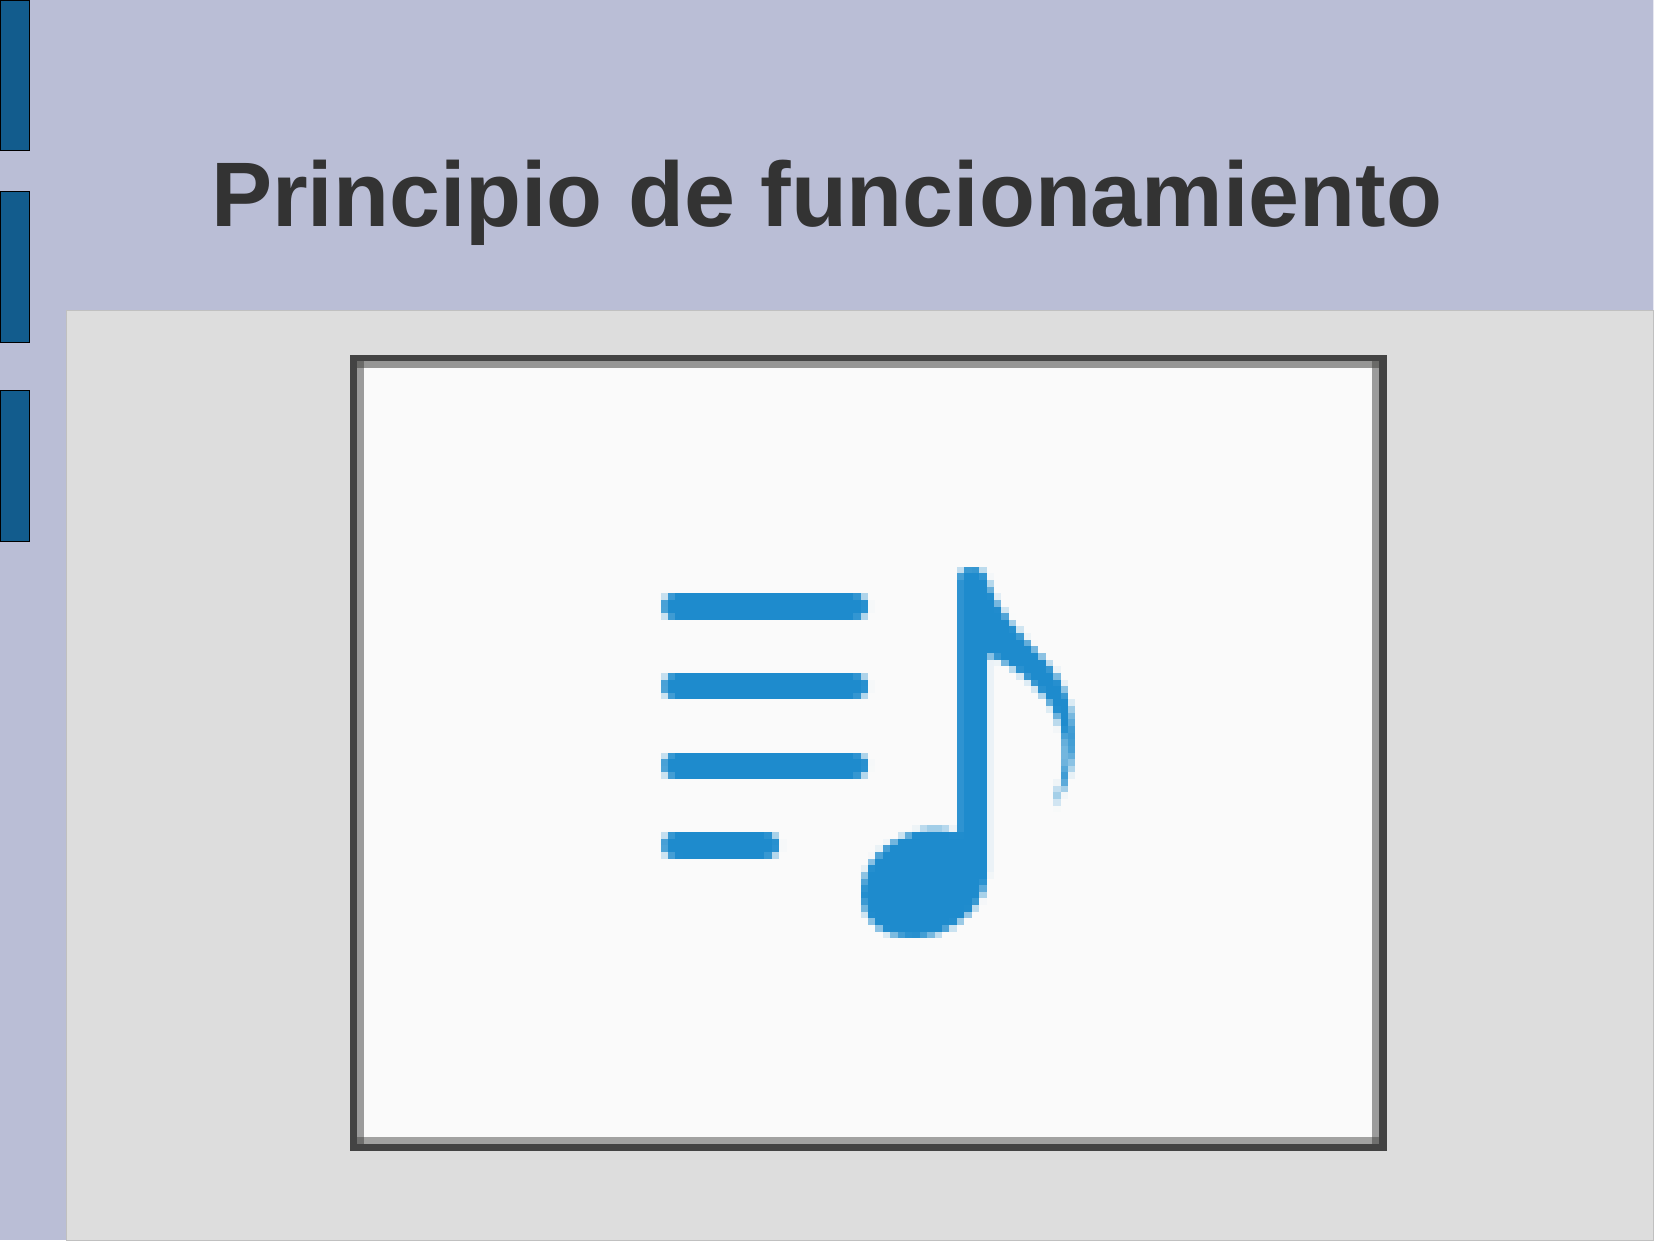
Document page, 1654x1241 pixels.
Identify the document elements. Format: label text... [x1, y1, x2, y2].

text_box [349, 354, 1388, 1152]
title Principio de funcionamiento [121, 91, 1534, 299]
